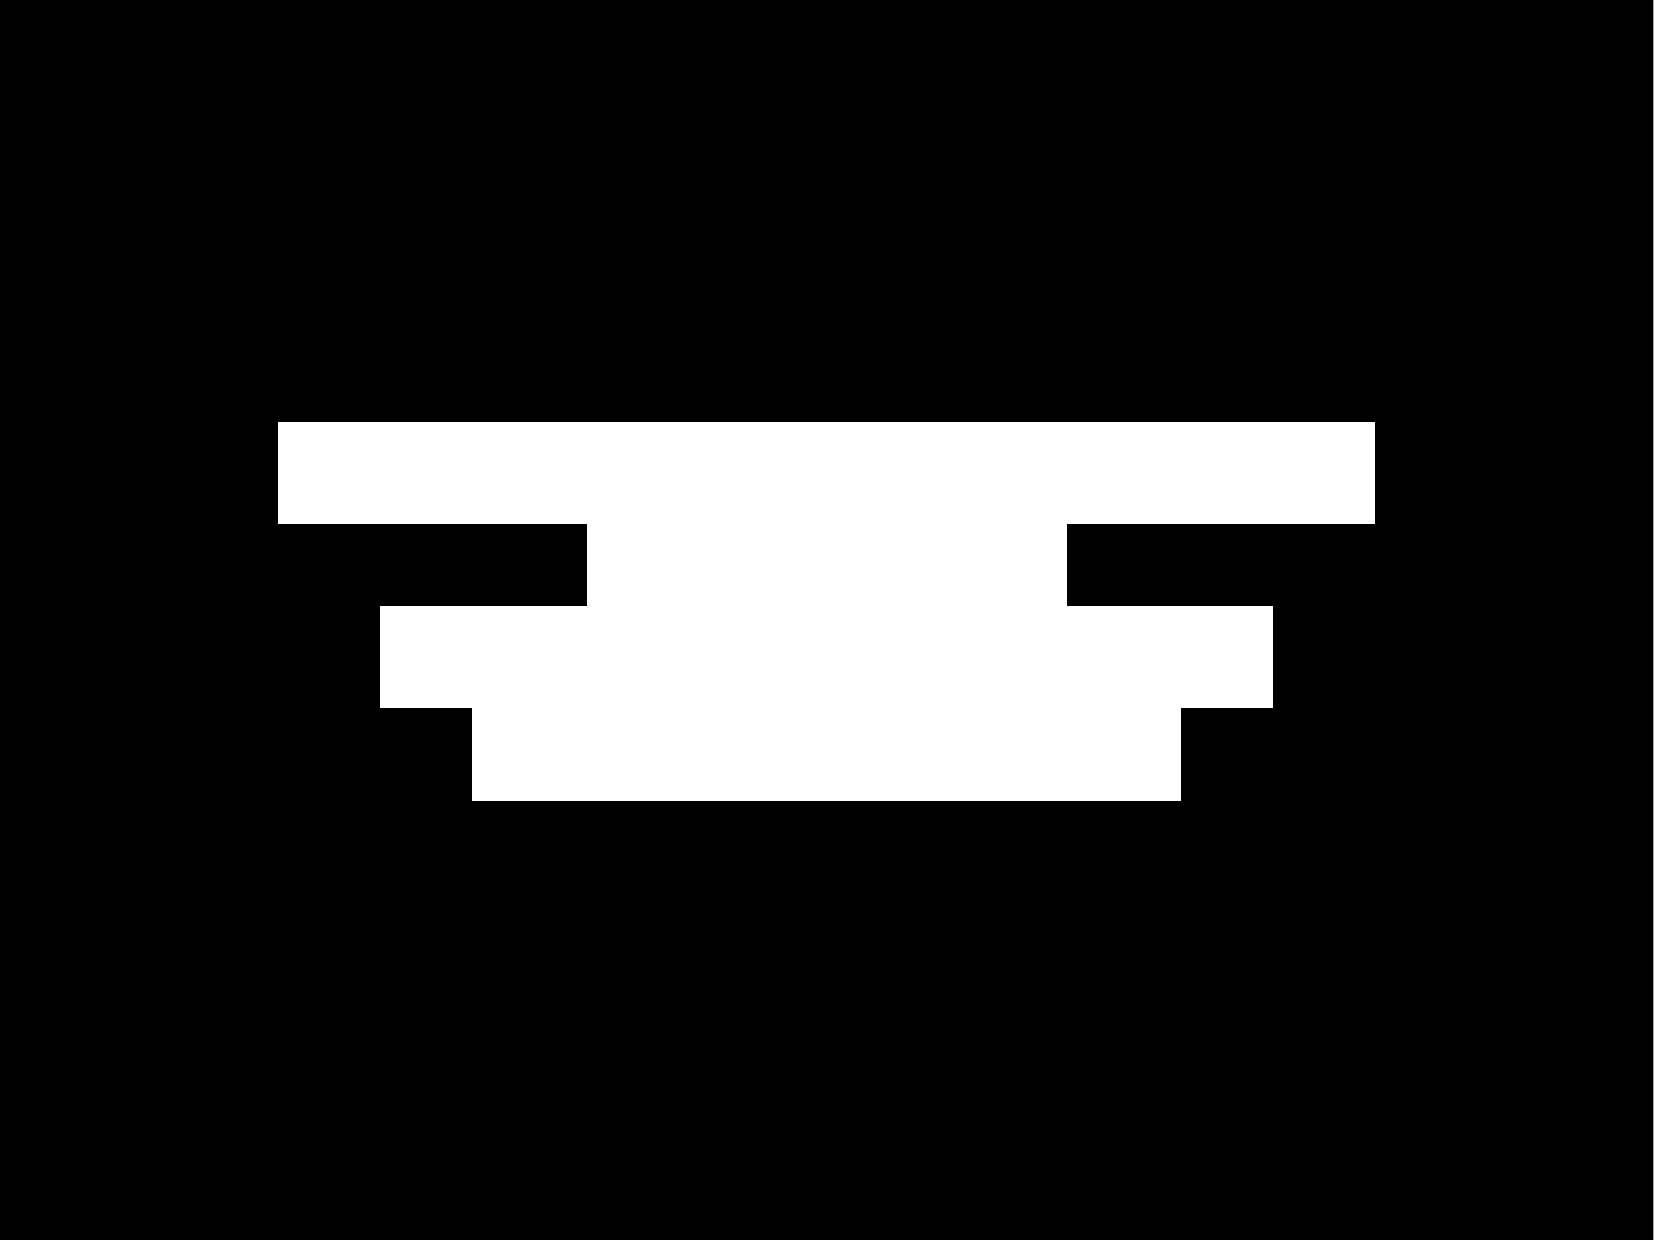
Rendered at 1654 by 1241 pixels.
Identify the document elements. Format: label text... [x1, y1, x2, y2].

subtitle O pecado não vai congelar nosso amor Nossa carne sentirá o impacto de poder [82, 49, 1571, 1182]
